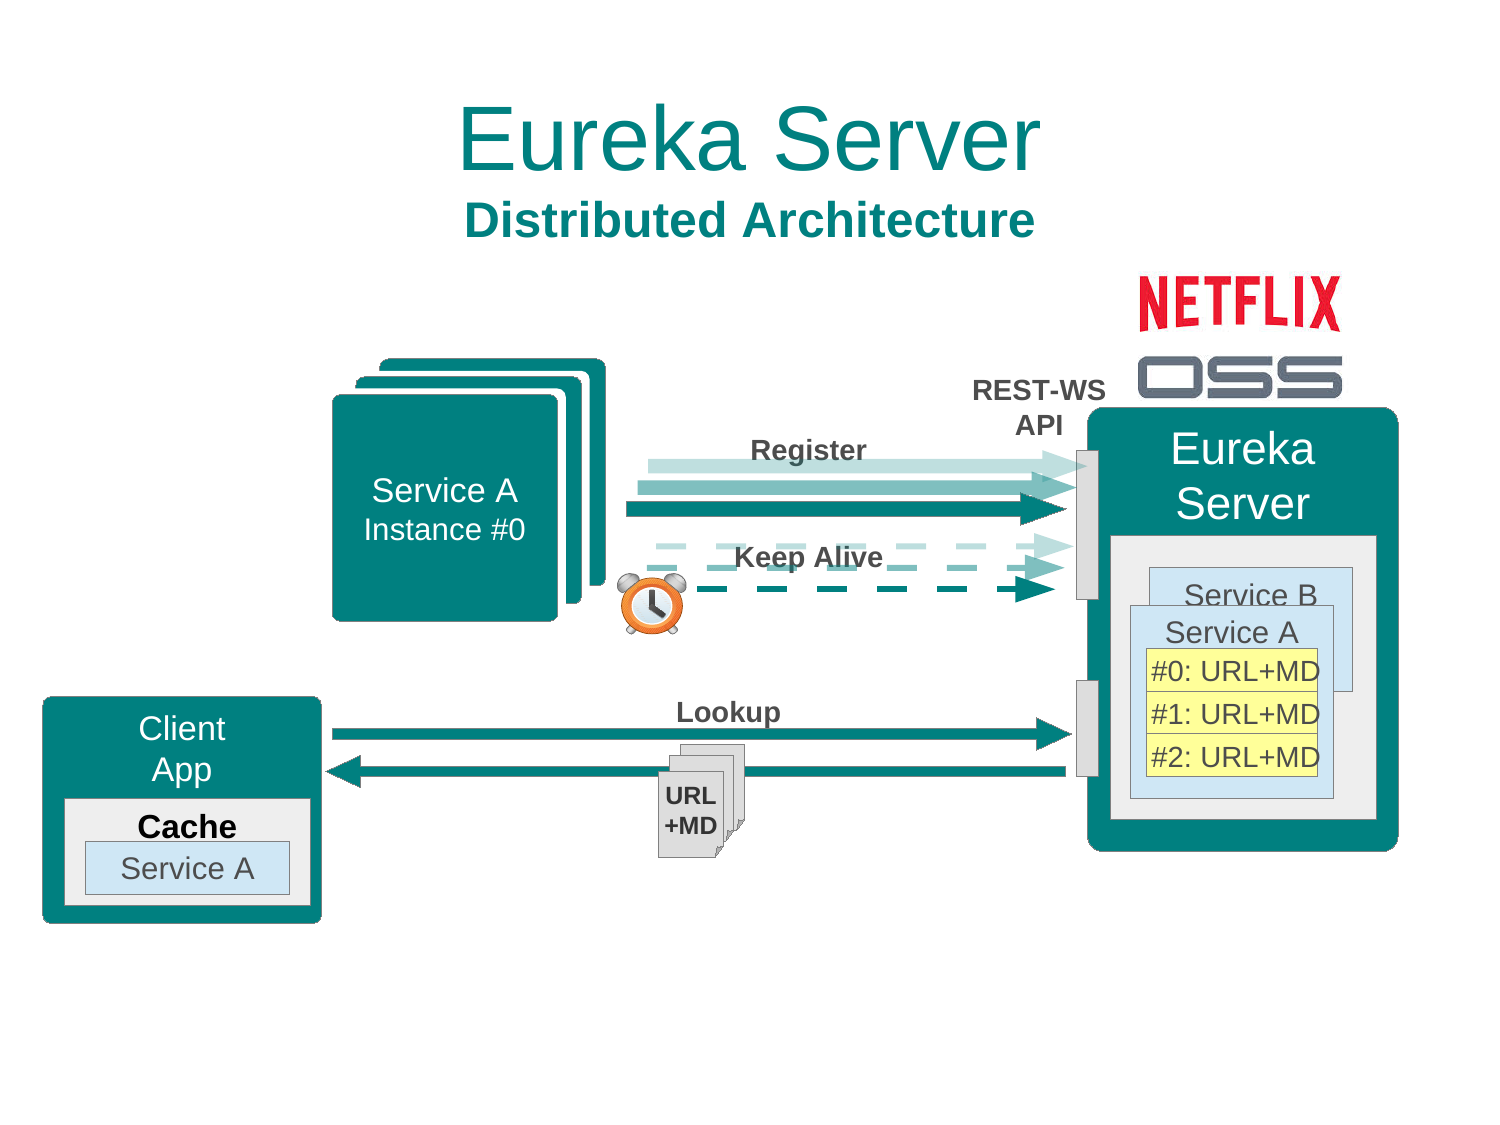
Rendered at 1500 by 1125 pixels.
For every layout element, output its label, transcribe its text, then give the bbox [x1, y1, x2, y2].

text_box [626, 450, 1099, 600]
text_box REST-WS API [937, 364, 1142, 449]
text_box Distributed Architecture [0, 180, 1500, 255]
text_box Register [707, 423, 911, 458]
text_box [1110, 535, 1377, 820]
text_box [325, 755, 1066, 842]
text_box Service B [1149, 567, 1353, 692]
picture [612, 567, 692, 640]
text_box Service A [85, 841, 290, 895]
text_box Client App [42, 696, 322, 924]
text_box [831, 717, 1072, 751]
picture [1127, 265, 1353, 405]
text_box Service A Instance #0 [332, 394, 558, 622]
text_box Cache [64, 798, 311, 906]
text_box Lookup [626, 685, 831, 758]
title Eureka Server [75, 44, 1425, 180]
text_box Service A [1130, 605, 1334, 799]
text_box Keep Alive [707, 531, 911, 581]
text_box [340, 358, 606, 616]
text_box #1: URL+MD [1146, 691, 1318, 733]
text_box [332, 728, 626, 740]
text_box Eureka Server [1087, 407, 1399, 852]
text_box #2: URL+MD [1146, 733, 1318, 777]
text_box URL +MD [658, 771, 724, 858]
text_box #0: URL+MD [1146, 648, 1318, 691]
text_box [1076, 680, 1099, 777]
